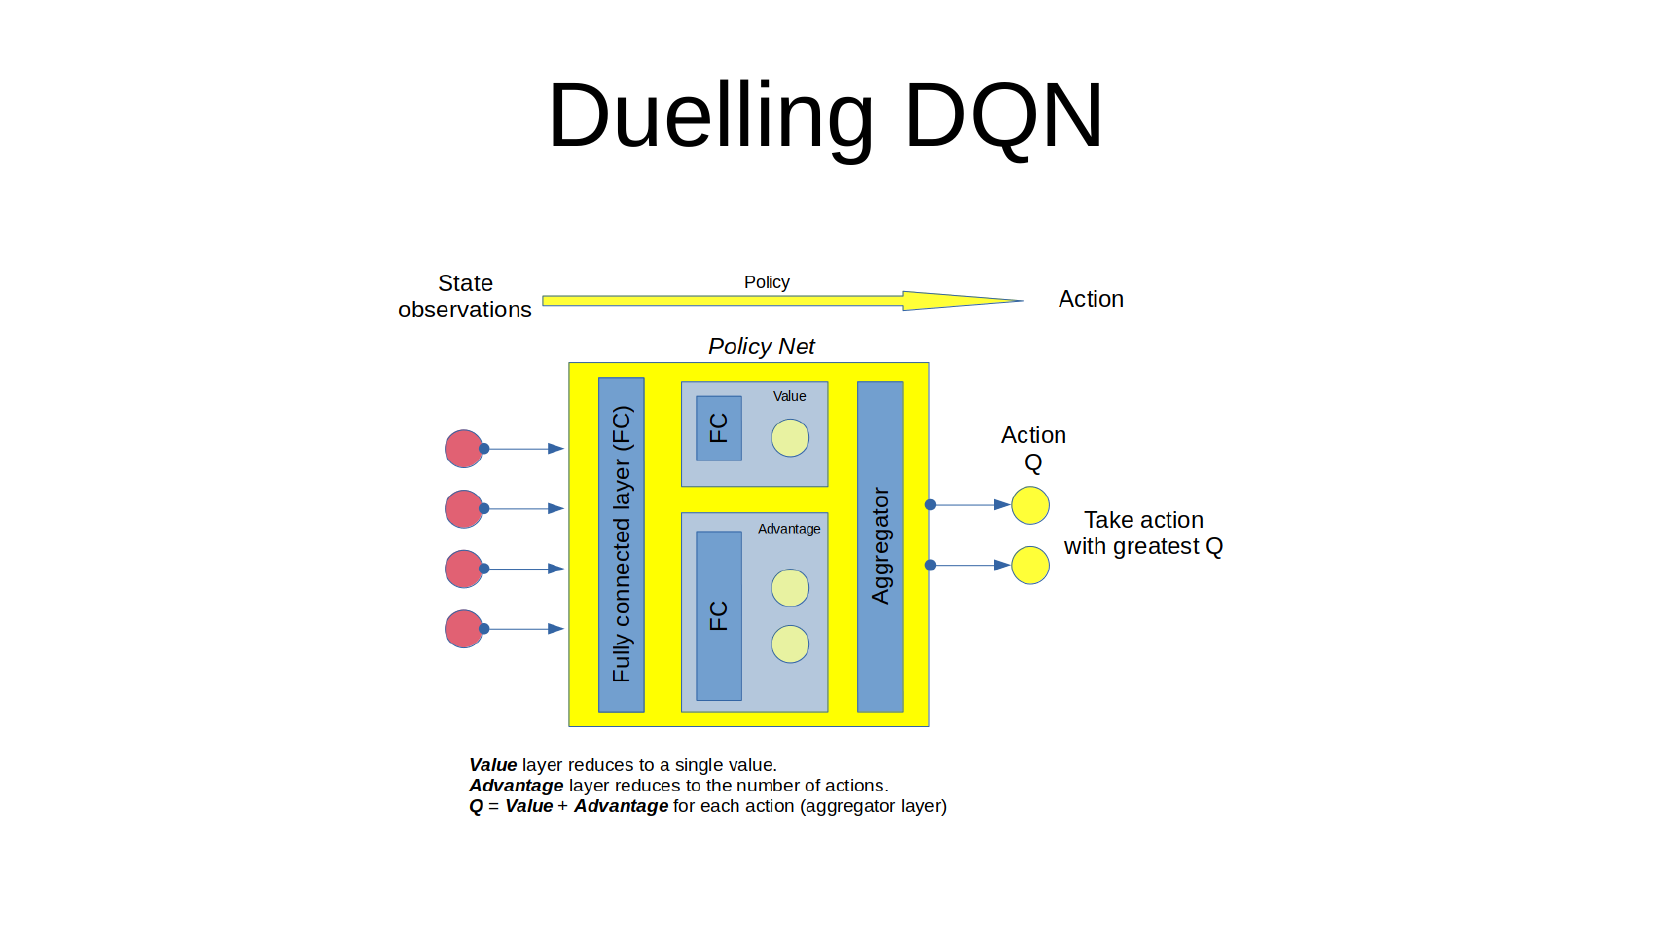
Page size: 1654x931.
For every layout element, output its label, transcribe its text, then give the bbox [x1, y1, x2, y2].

picture [374, 240, 1241, 827]
title Duelling DQN [82, 37, 1571, 193]
